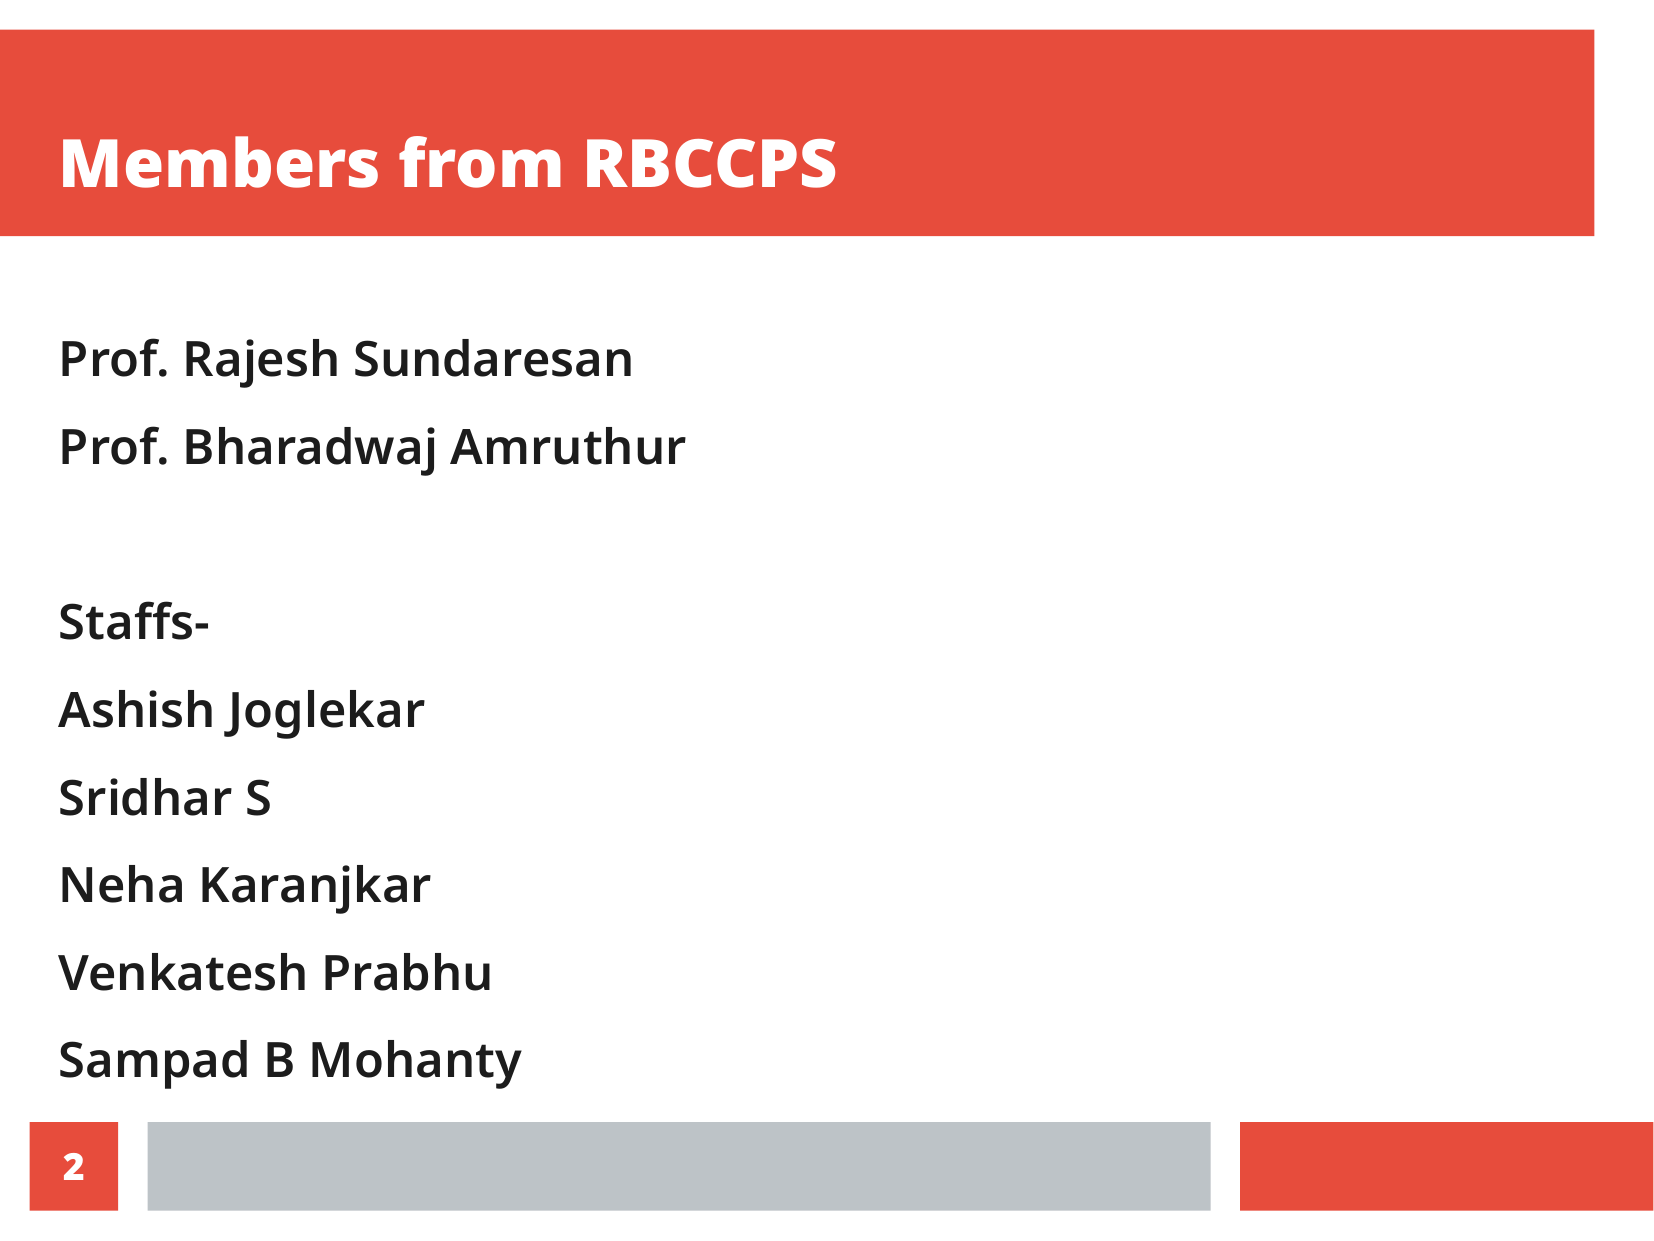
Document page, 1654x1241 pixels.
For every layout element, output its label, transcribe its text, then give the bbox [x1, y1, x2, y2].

list Prof. Rajesh Sundaresan Prof. Bharadwaj Amruthur Staffs- Ashish Joglekar Sridhar S Neha Karanjkar Venkatesh Prabhu Sampad B Mohanty [59, 324, 1565, 1093]
title Members from RBCCPS [59, 59, 1595, 207]
